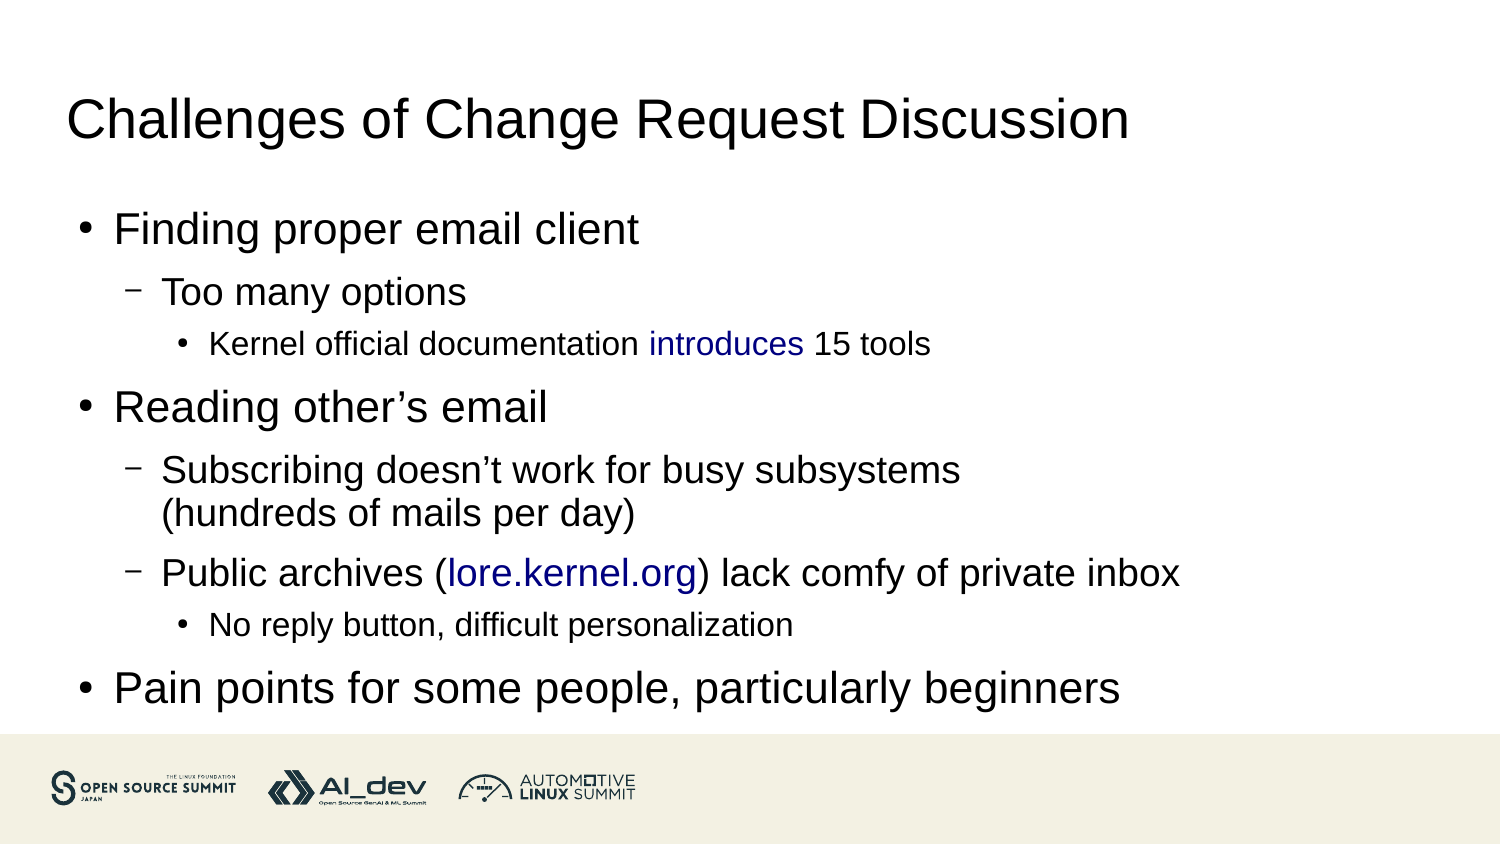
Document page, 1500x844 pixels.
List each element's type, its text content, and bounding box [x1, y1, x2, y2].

title Challenges of Change Request Discussion [51, 72, 1449, 167]
list Finding proper email client Too many options Kernel official documentation introduces 15 tools Reading other’s email Subscribing doesn’t work for busy subsystems (hundreds of mails per day) Public archives (lore.kernel.org) lack comfy of private inbox No reply button, difficult personalization Pain points for some people, particularly beginners [51, 189, 1449, 734]
